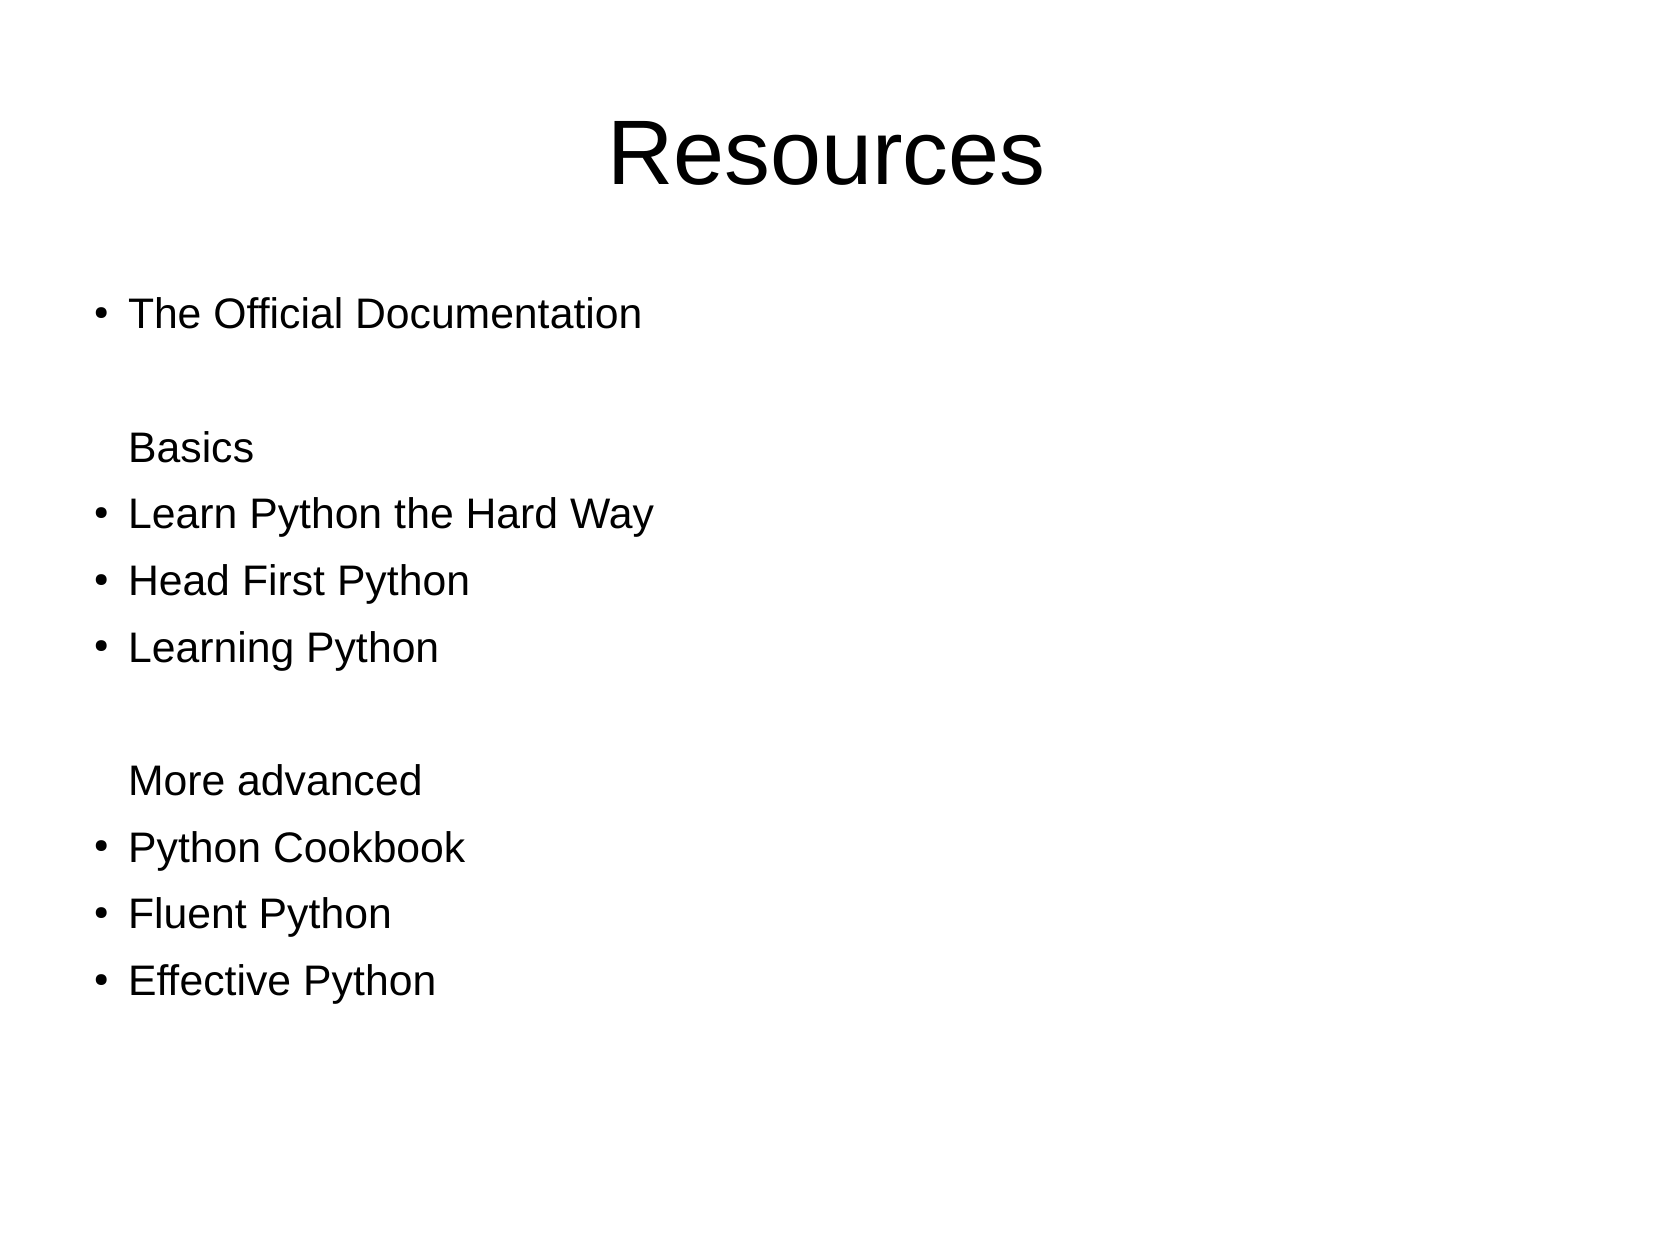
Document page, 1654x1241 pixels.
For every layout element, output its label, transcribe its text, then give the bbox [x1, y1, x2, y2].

list The Official Documentation Basics Learn Python the Hard Way Head First Python Learning Python More advanced Python Cookbook Fluent Python Effective Python [82, 290, 1571, 1010]
title Resources [82, 49, 1571, 257]
